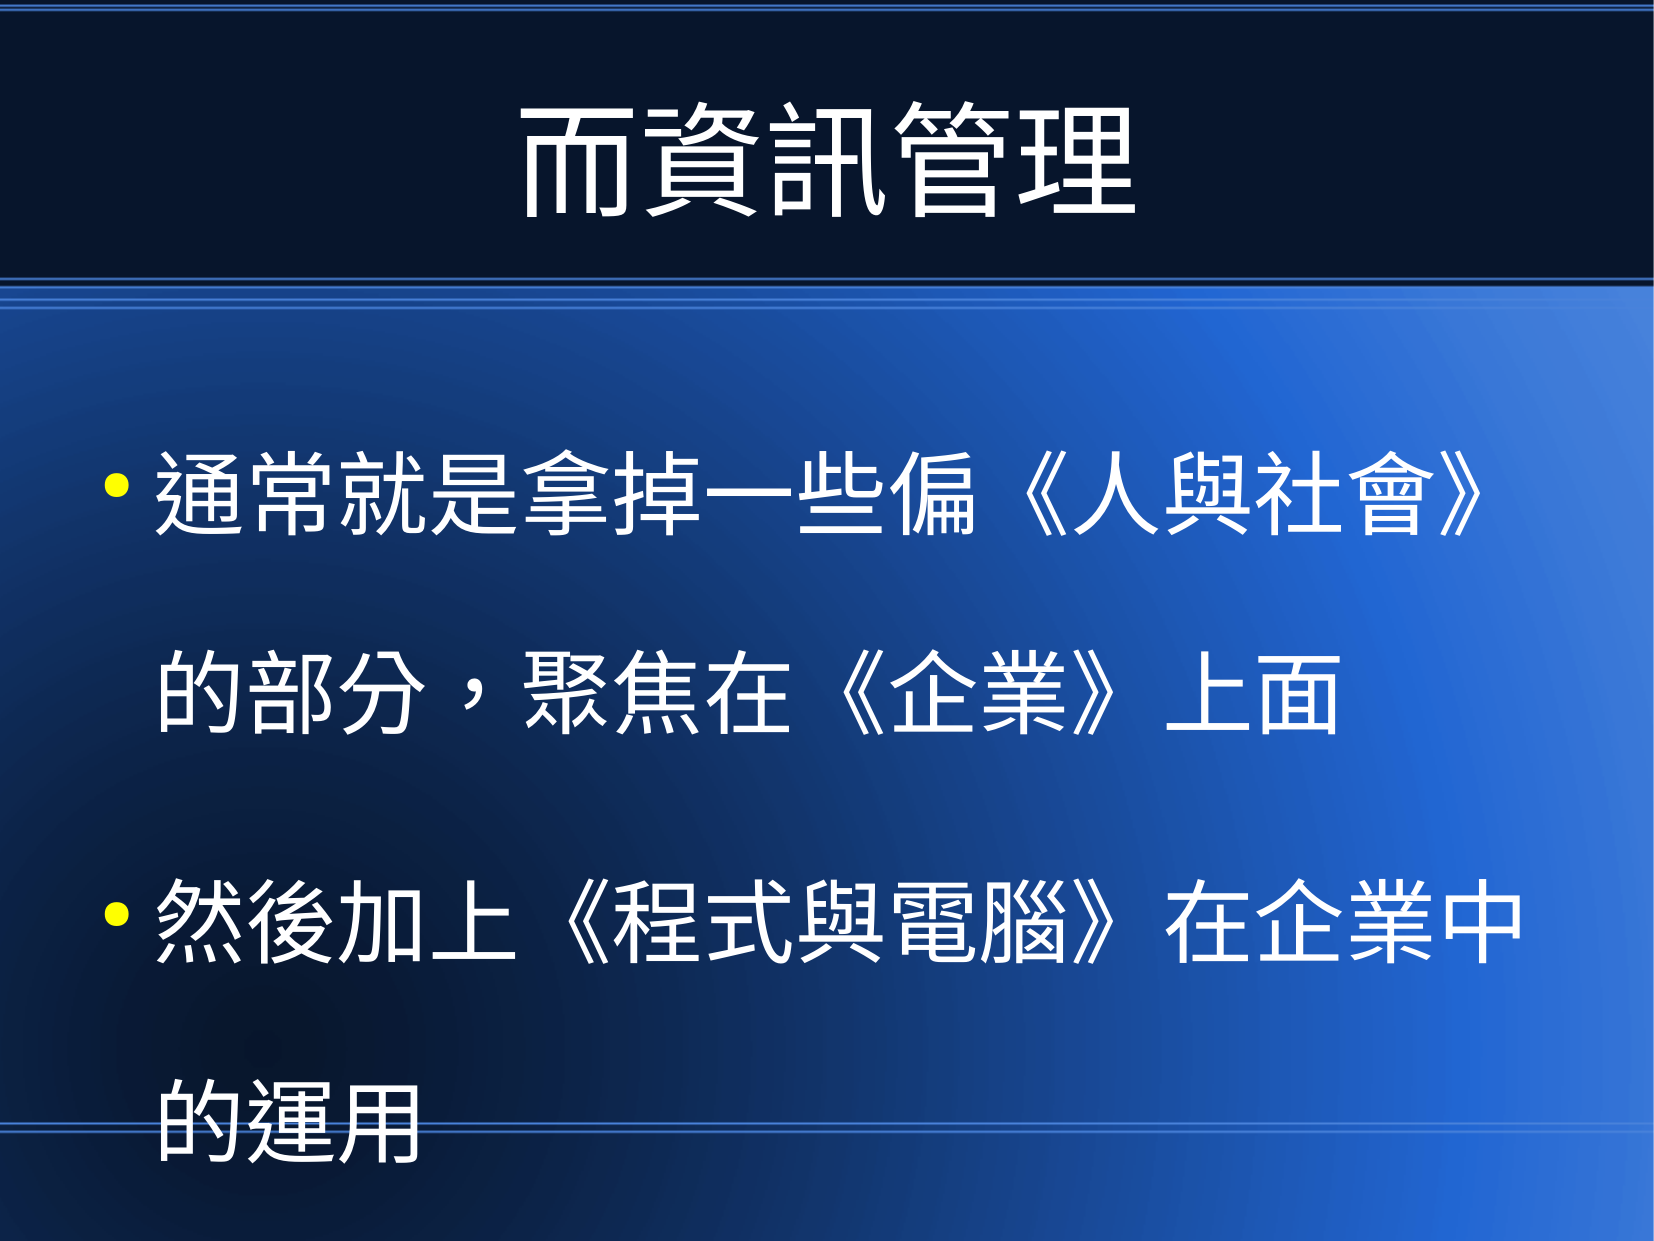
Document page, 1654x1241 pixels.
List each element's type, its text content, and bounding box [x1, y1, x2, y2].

picture [0, 0, 1654, 1241]
title 而資訊管理 [82, 49, 1571, 257]
list 通常就是拿掉一些偏《人與社會》的部分，聚焦在《企業》上面 然後加上《程式與電腦》在企業中的運用 [82, 355, 1571, 1241]
